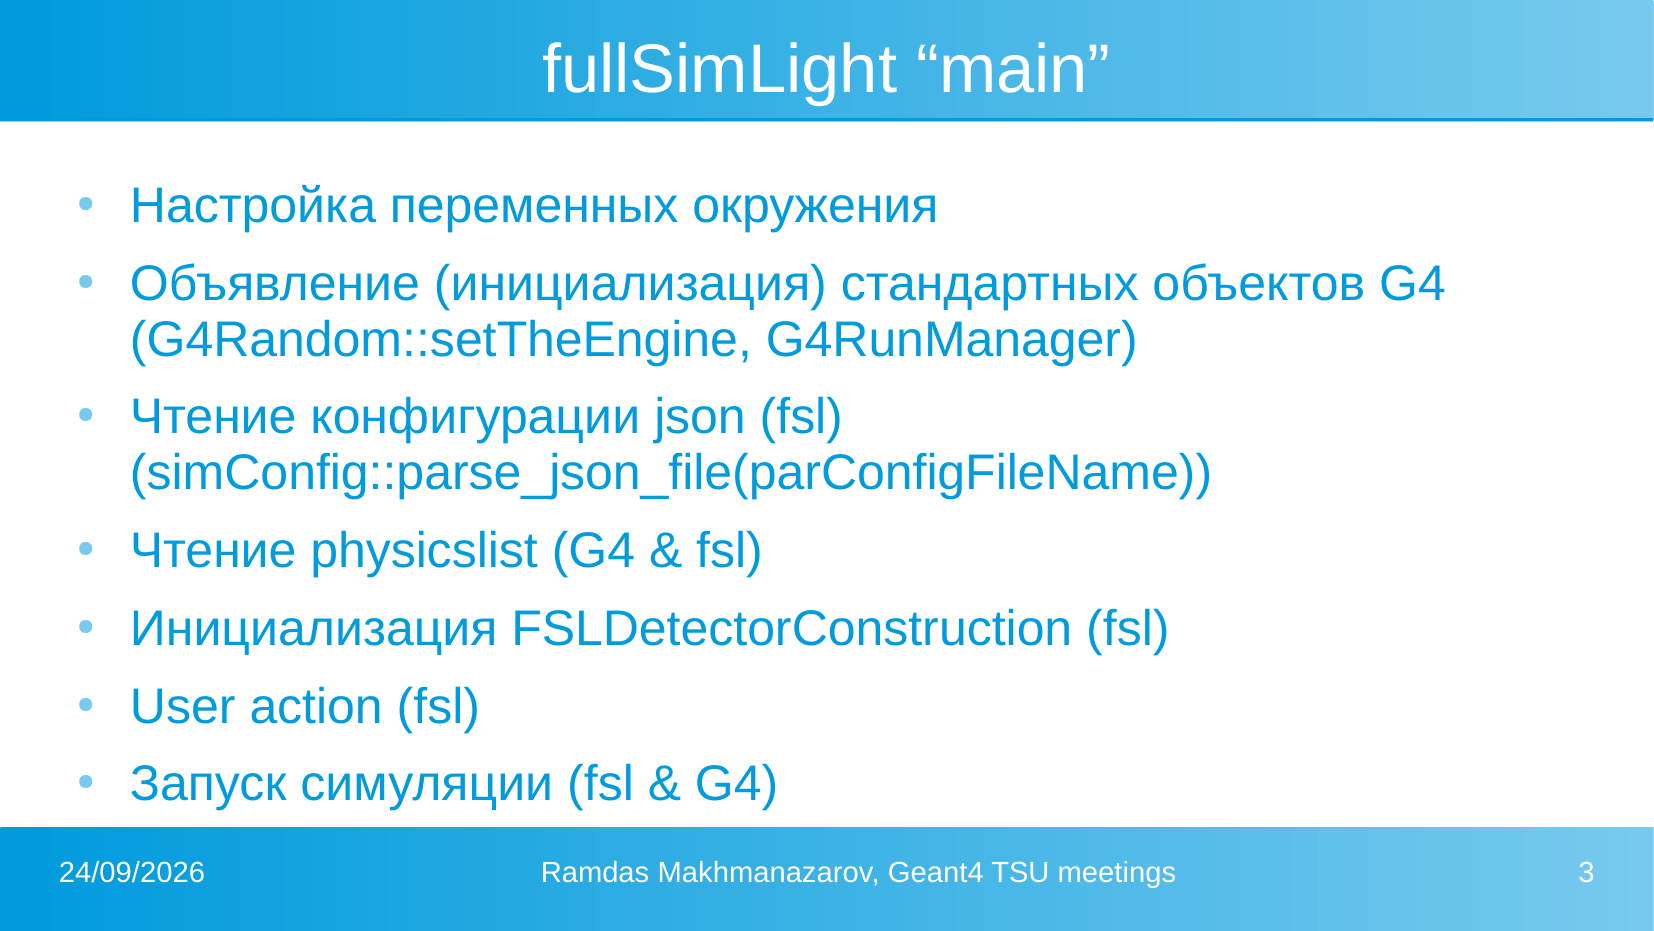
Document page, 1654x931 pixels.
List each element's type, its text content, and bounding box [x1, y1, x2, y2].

list Настройка переменных окружения Объявление (инициализация) стандартных объектов G4 (G4Random::setTheEngine, G4RunManager) Чтение конфигурации json (fsl) (simConfig::parse_json_file(parConfigFileName)) Чтение physicslist (G4 & fsl) Инициализация FSLDetectorConstruction (fsl) User action (fsl) Запуск симуляции (fsl & G4) [59, 177, 1595, 768]
title fullSimLight “main” [59, 29, 1595, 108]
